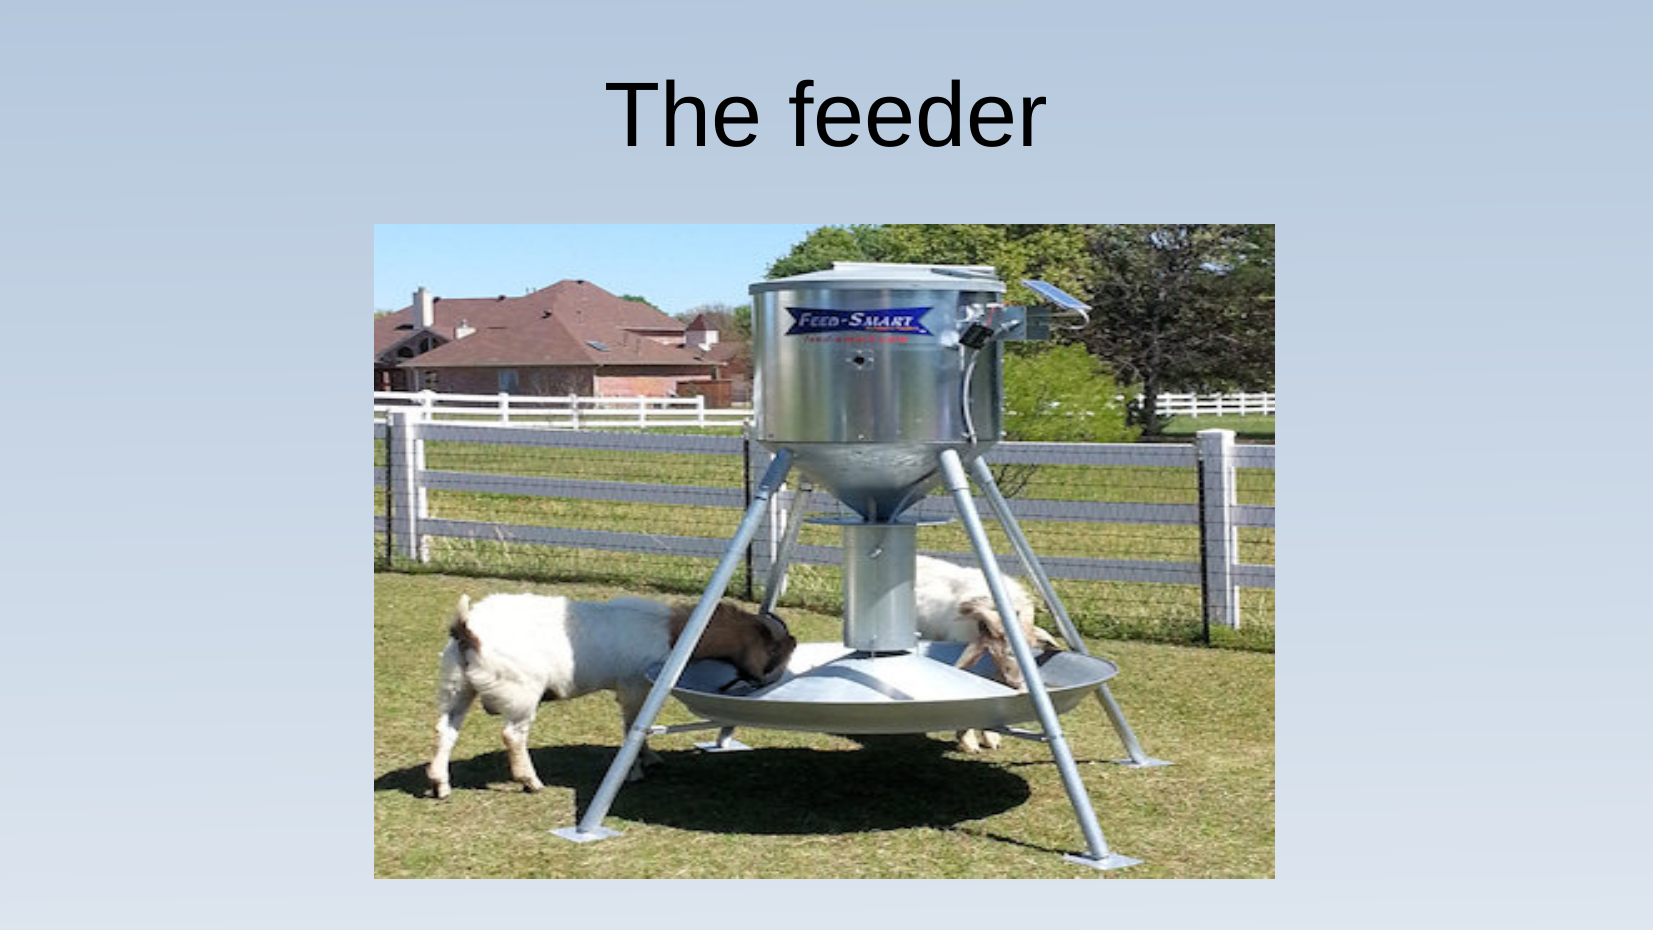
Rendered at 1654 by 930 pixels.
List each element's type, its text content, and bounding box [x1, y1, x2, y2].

title The feeder [82, 37, 1571, 193]
picture [374, 224, 1275, 879]
